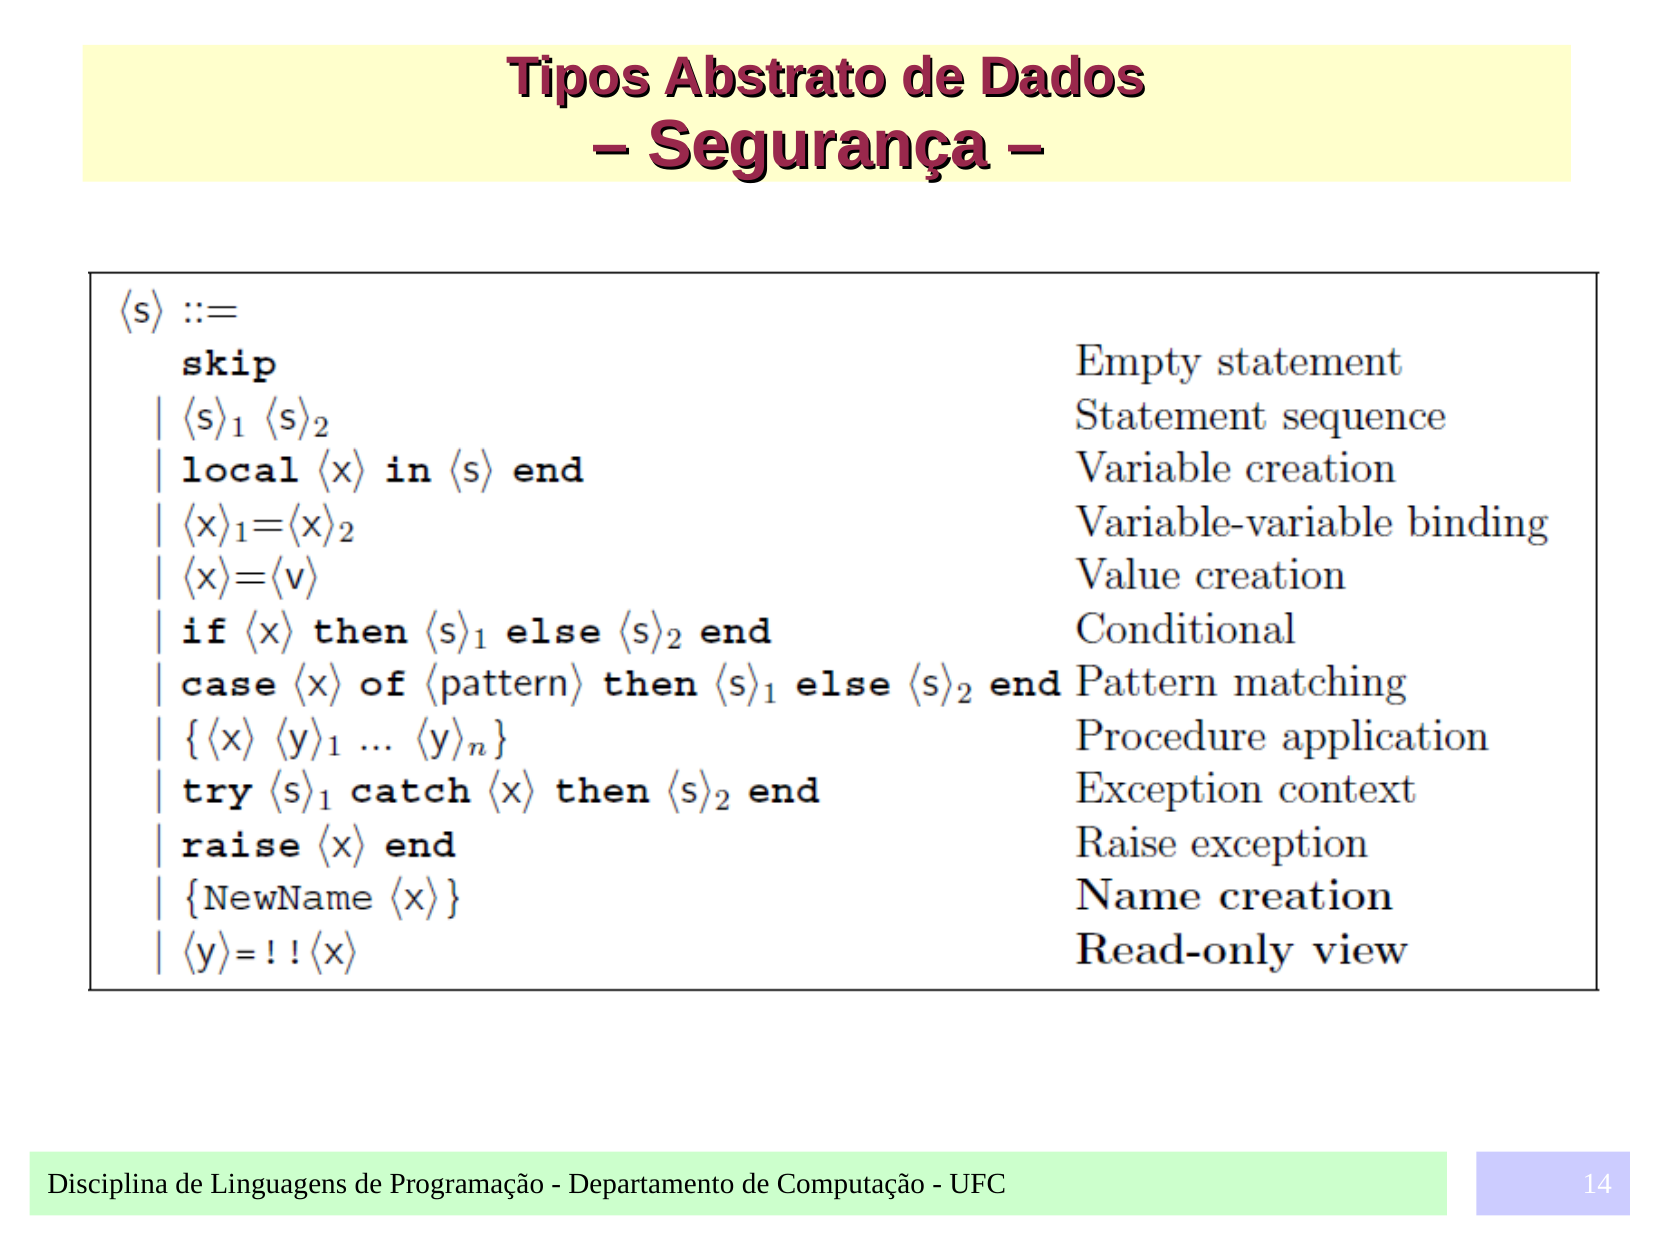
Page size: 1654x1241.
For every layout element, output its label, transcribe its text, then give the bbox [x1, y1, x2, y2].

title Tipos Abstrato de Dados – Segurança – [82, 44, 1571, 182]
picture [88, 265, 1607, 1004]
